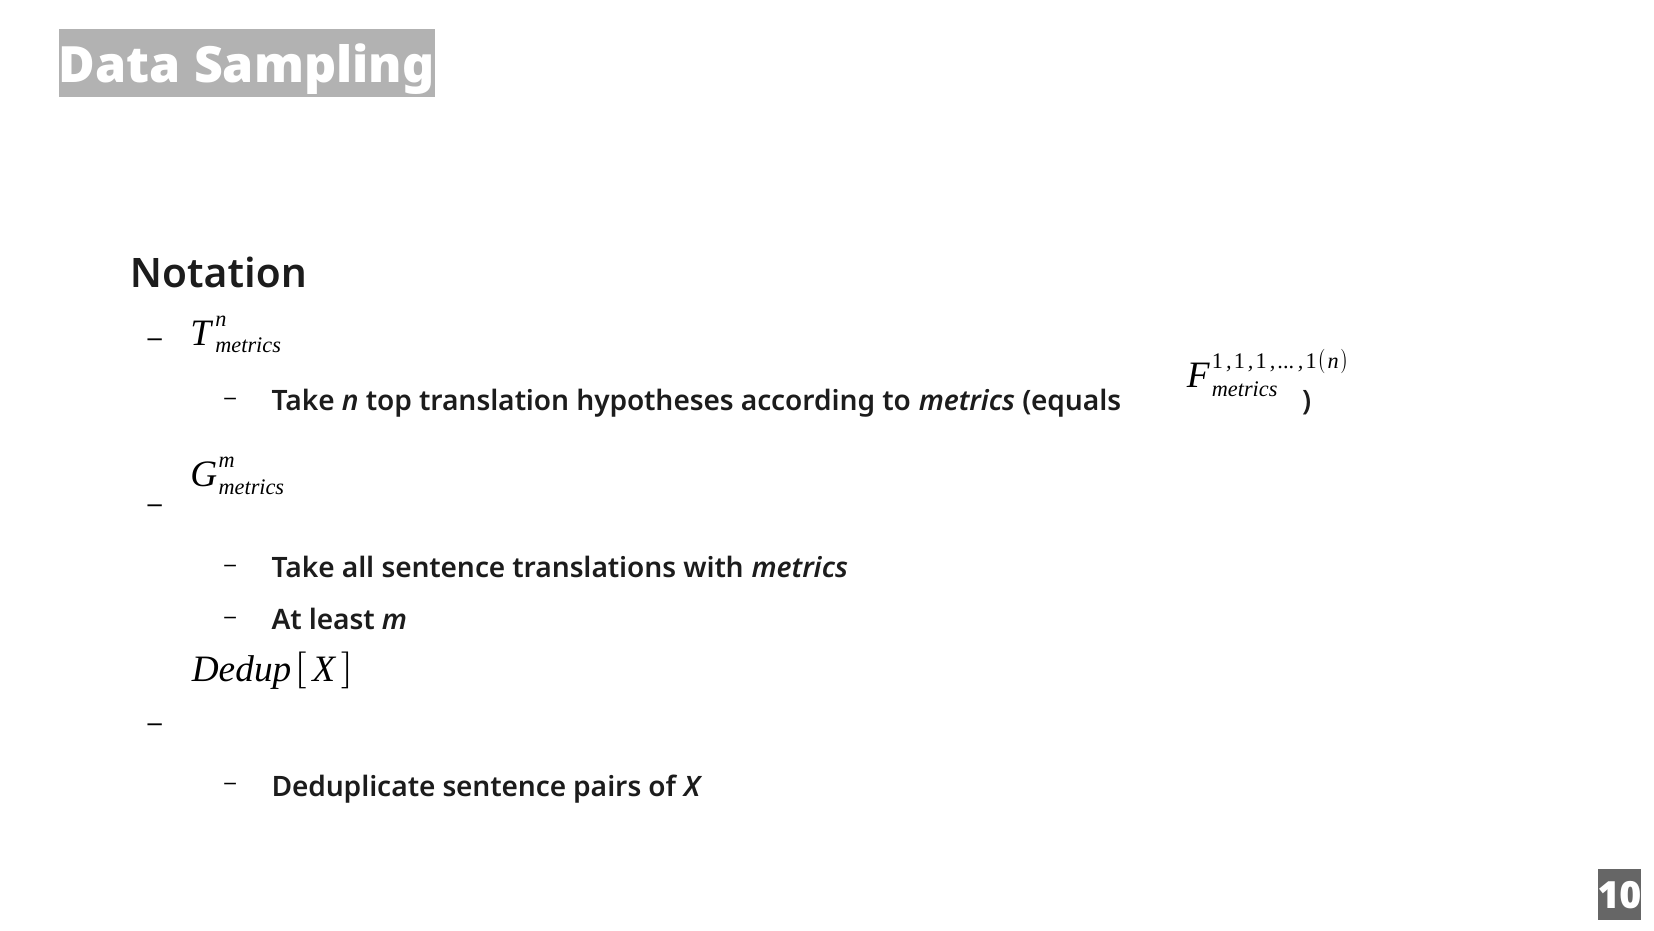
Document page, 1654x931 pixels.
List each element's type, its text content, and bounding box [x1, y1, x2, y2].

chart [184, 447, 292, 500]
chart [184, 648, 358, 692]
title Data Sampling [59, 0, 1595, 98]
chart [1179, 348, 1354, 401]
list Notation Take n top translation hypotheses according to metrics (equals ) Take all sentence translations with metrics At least m Deduplicate sentence pairs of X [59, 243, 1565, 820]
chart [184, 305, 289, 359]
